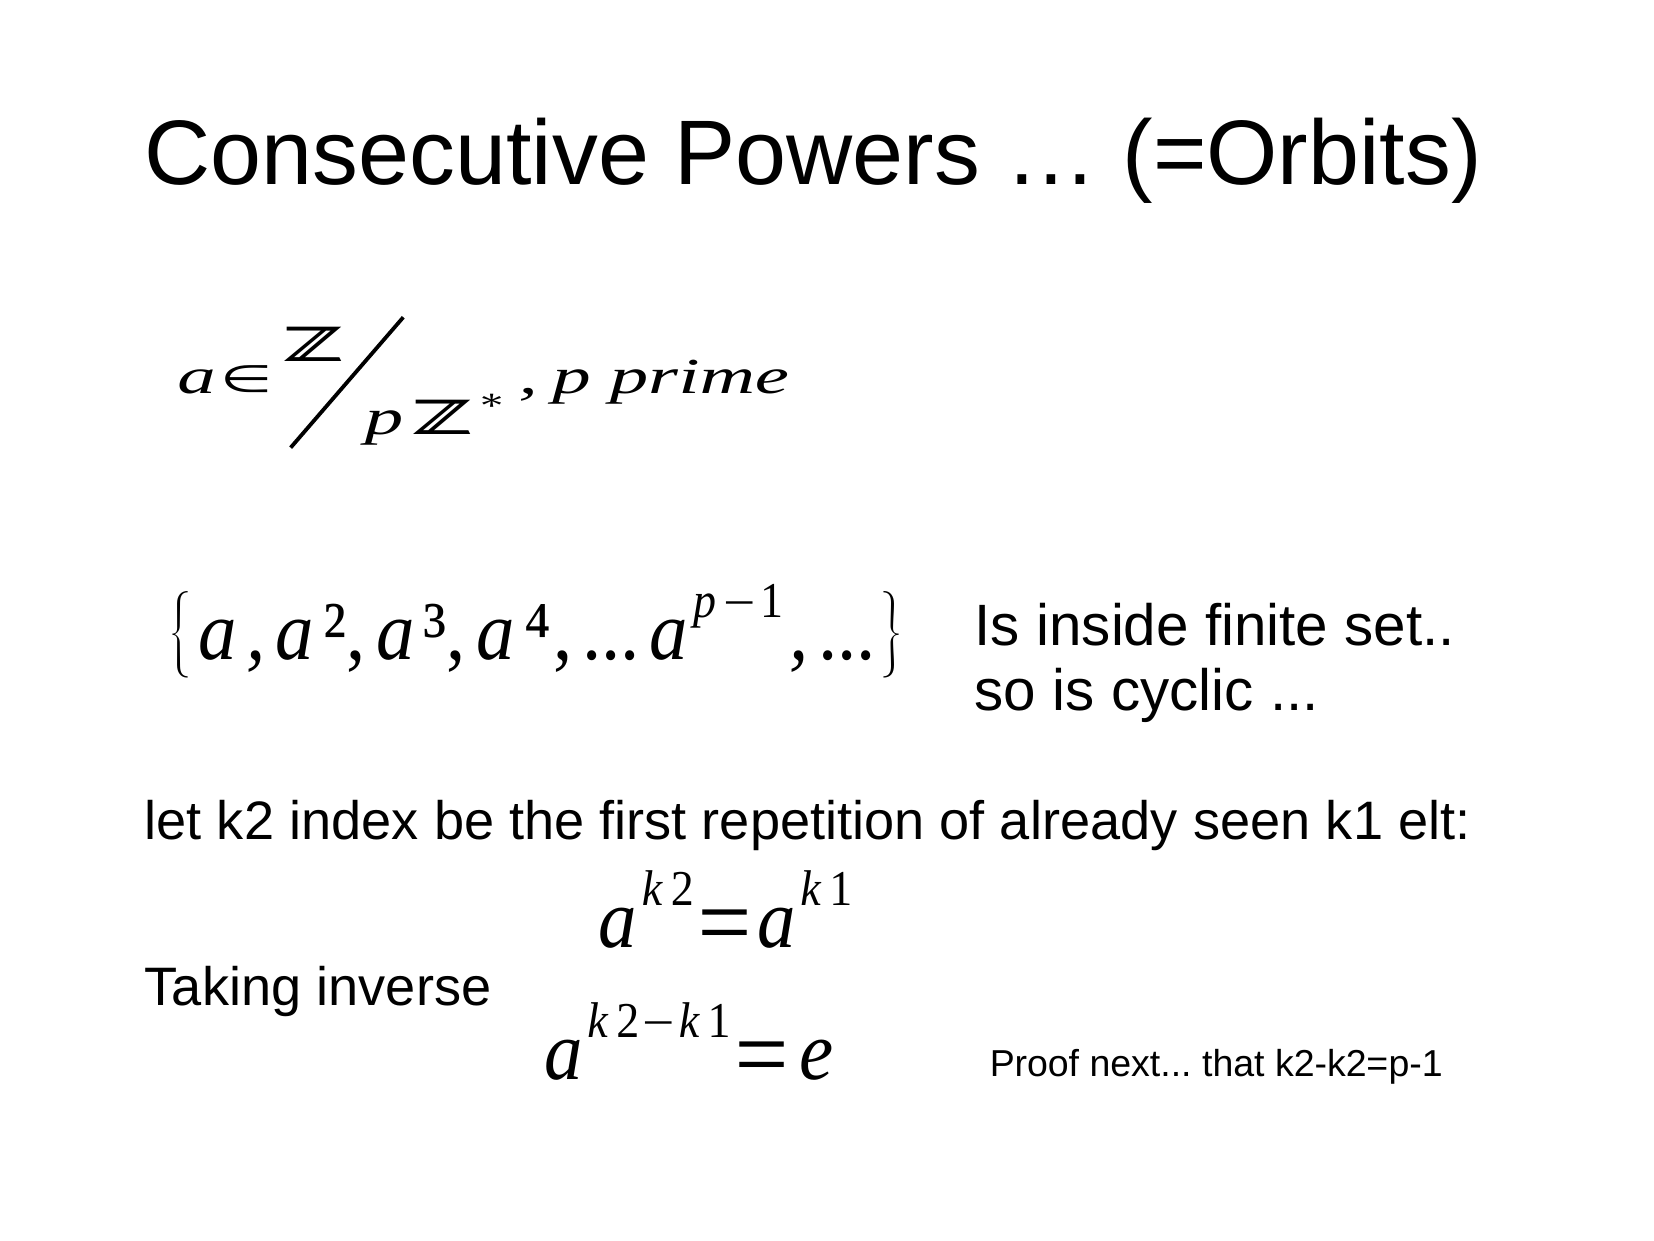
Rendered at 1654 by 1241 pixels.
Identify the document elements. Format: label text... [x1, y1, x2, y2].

title Consecutive Powers … (=Orbits) [82, 49, 1571, 257]
chart [150, 570, 927, 679]
text_box Is inside finite set.. so is cyclic ... [960, 585, 1561, 730]
chart [525, 990, 852, 1095]
chart [158, 314, 811, 451]
chart [579, 858, 871, 964]
text_box let k2 index be the first repetition of already seen k1 elt: [129, 783, 1487, 859]
text_box Proof next... that k2-k2=p-1 [975, 1035, 1458, 1092]
text_box Taking inverse [129, 948, 507, 1024]
